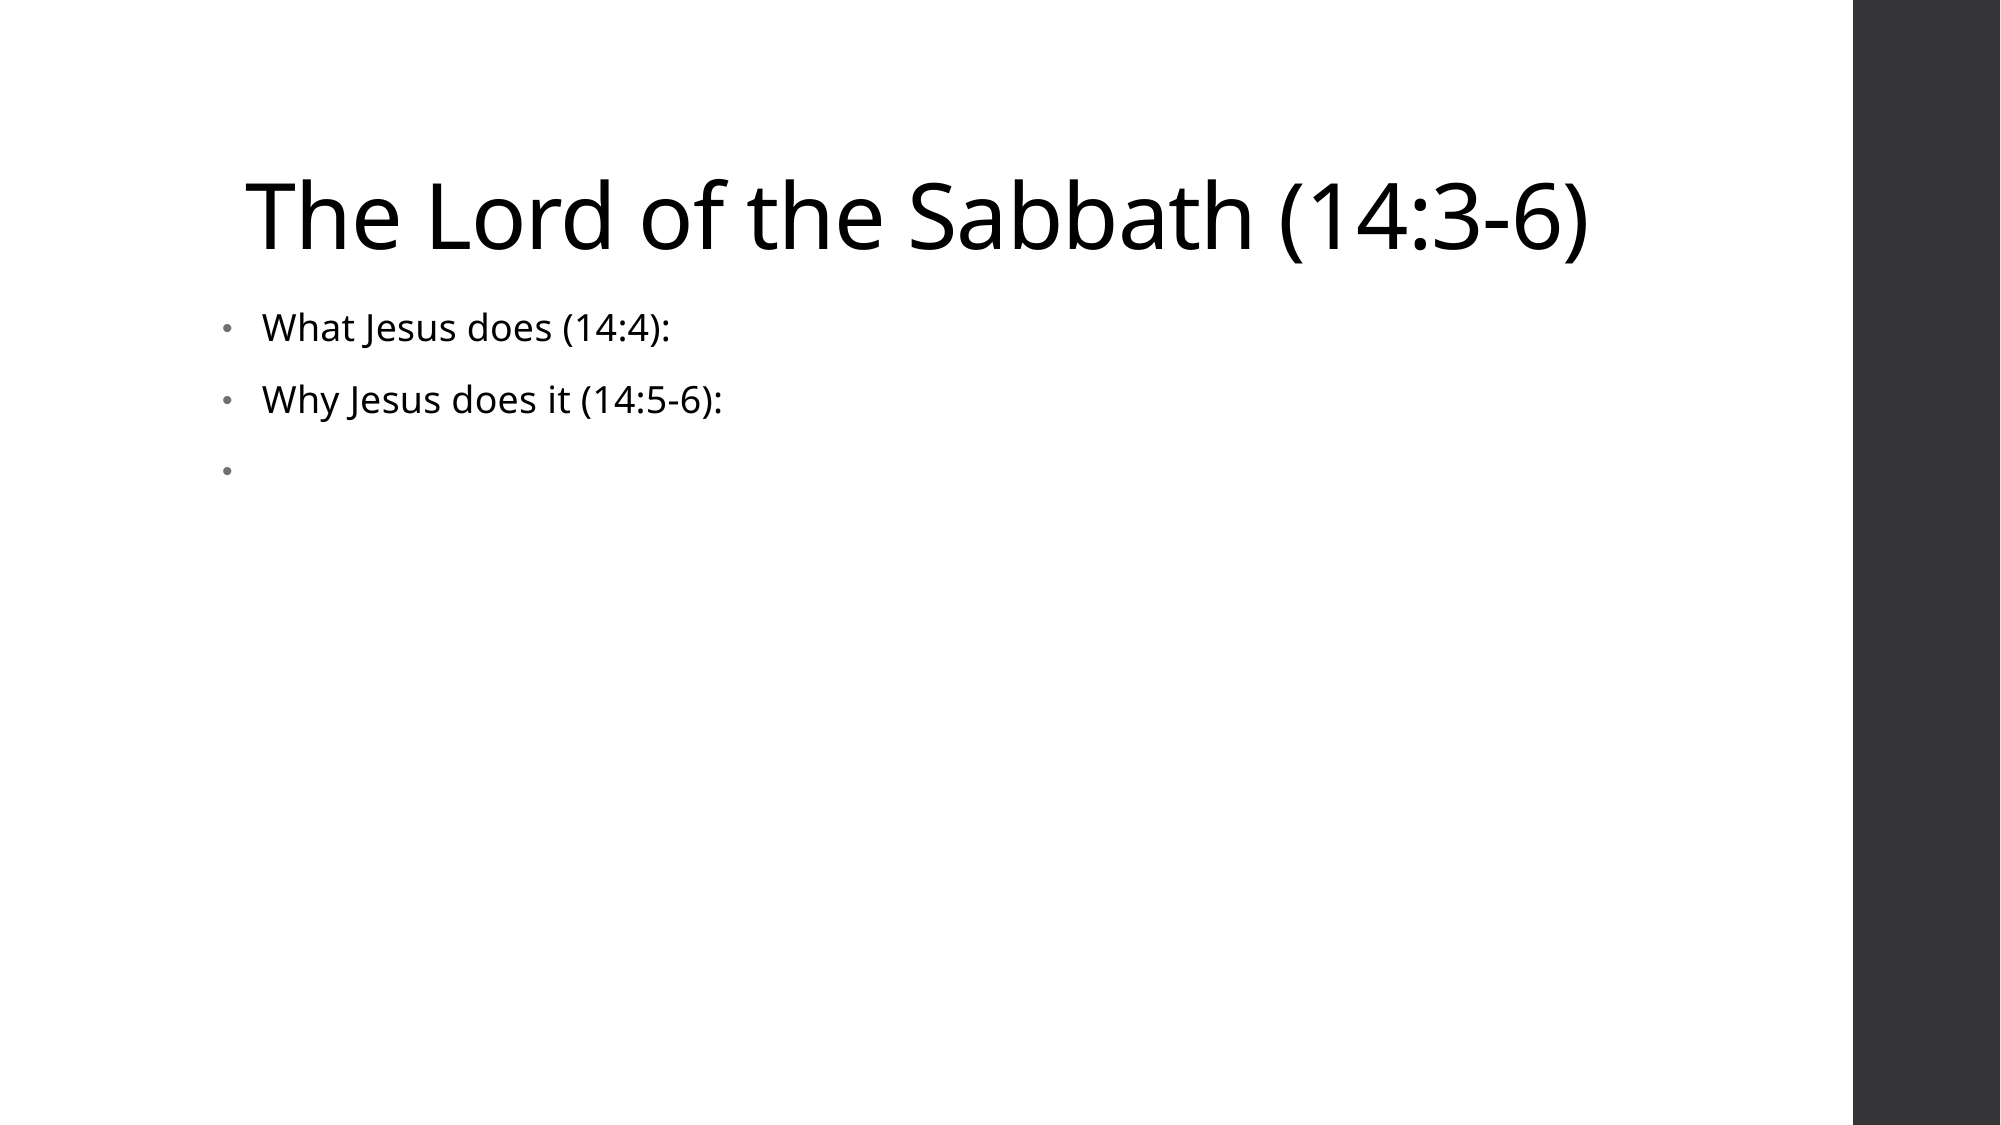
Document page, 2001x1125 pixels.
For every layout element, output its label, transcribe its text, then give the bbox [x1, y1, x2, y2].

title The Lord of the Sabbath (14:3-6) [206, 60, 1797, 278]
list What Jesus does (14:4): Why Jesus does it (14:5-6): [206, 299, 1617, 1014]
